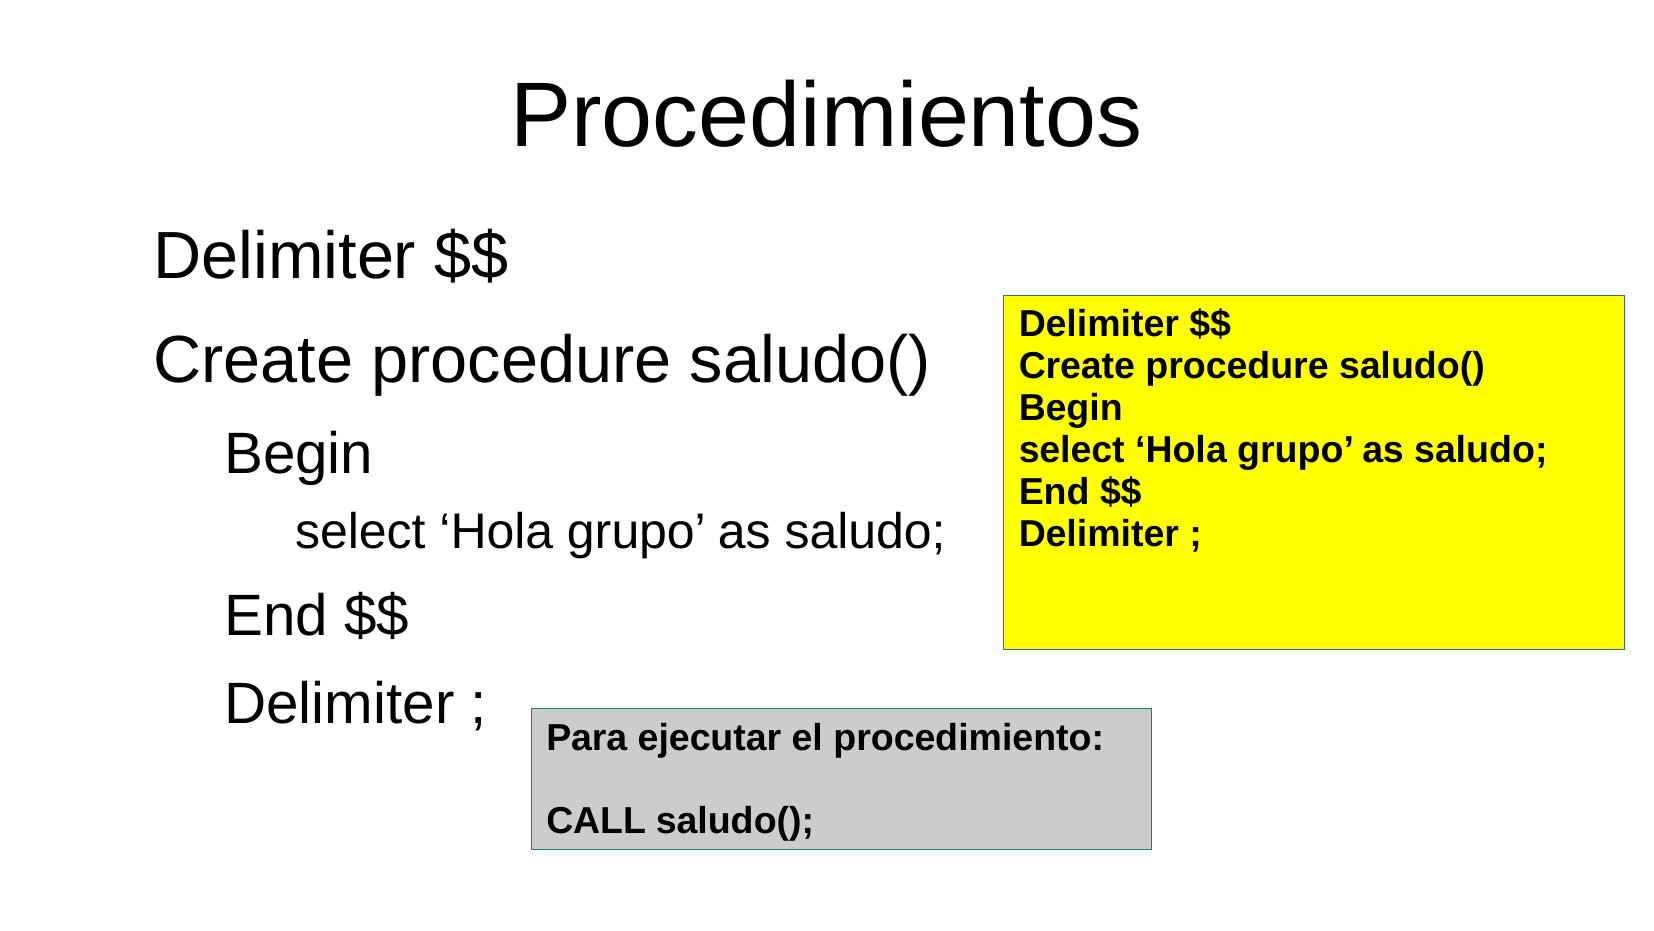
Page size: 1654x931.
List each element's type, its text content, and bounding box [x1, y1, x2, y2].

list Delimiter $$ Create procedure saludo() Begin select ‘Hola grupo’ as saludo; End $$ Delimiter ; [82, 217, 1625, 886]
text_box Para ejecutar el procedimiento: CALL saludo(); [531, 708, 1152, 850]
text_box Delimiter $$ Create procedure saludo() Begin select ‘Hola grupo’ as saludo; End $$ Delimiter ; [1003, 295, 1625, 650]
title Procedimientos [82, 37, 1571, 193]
